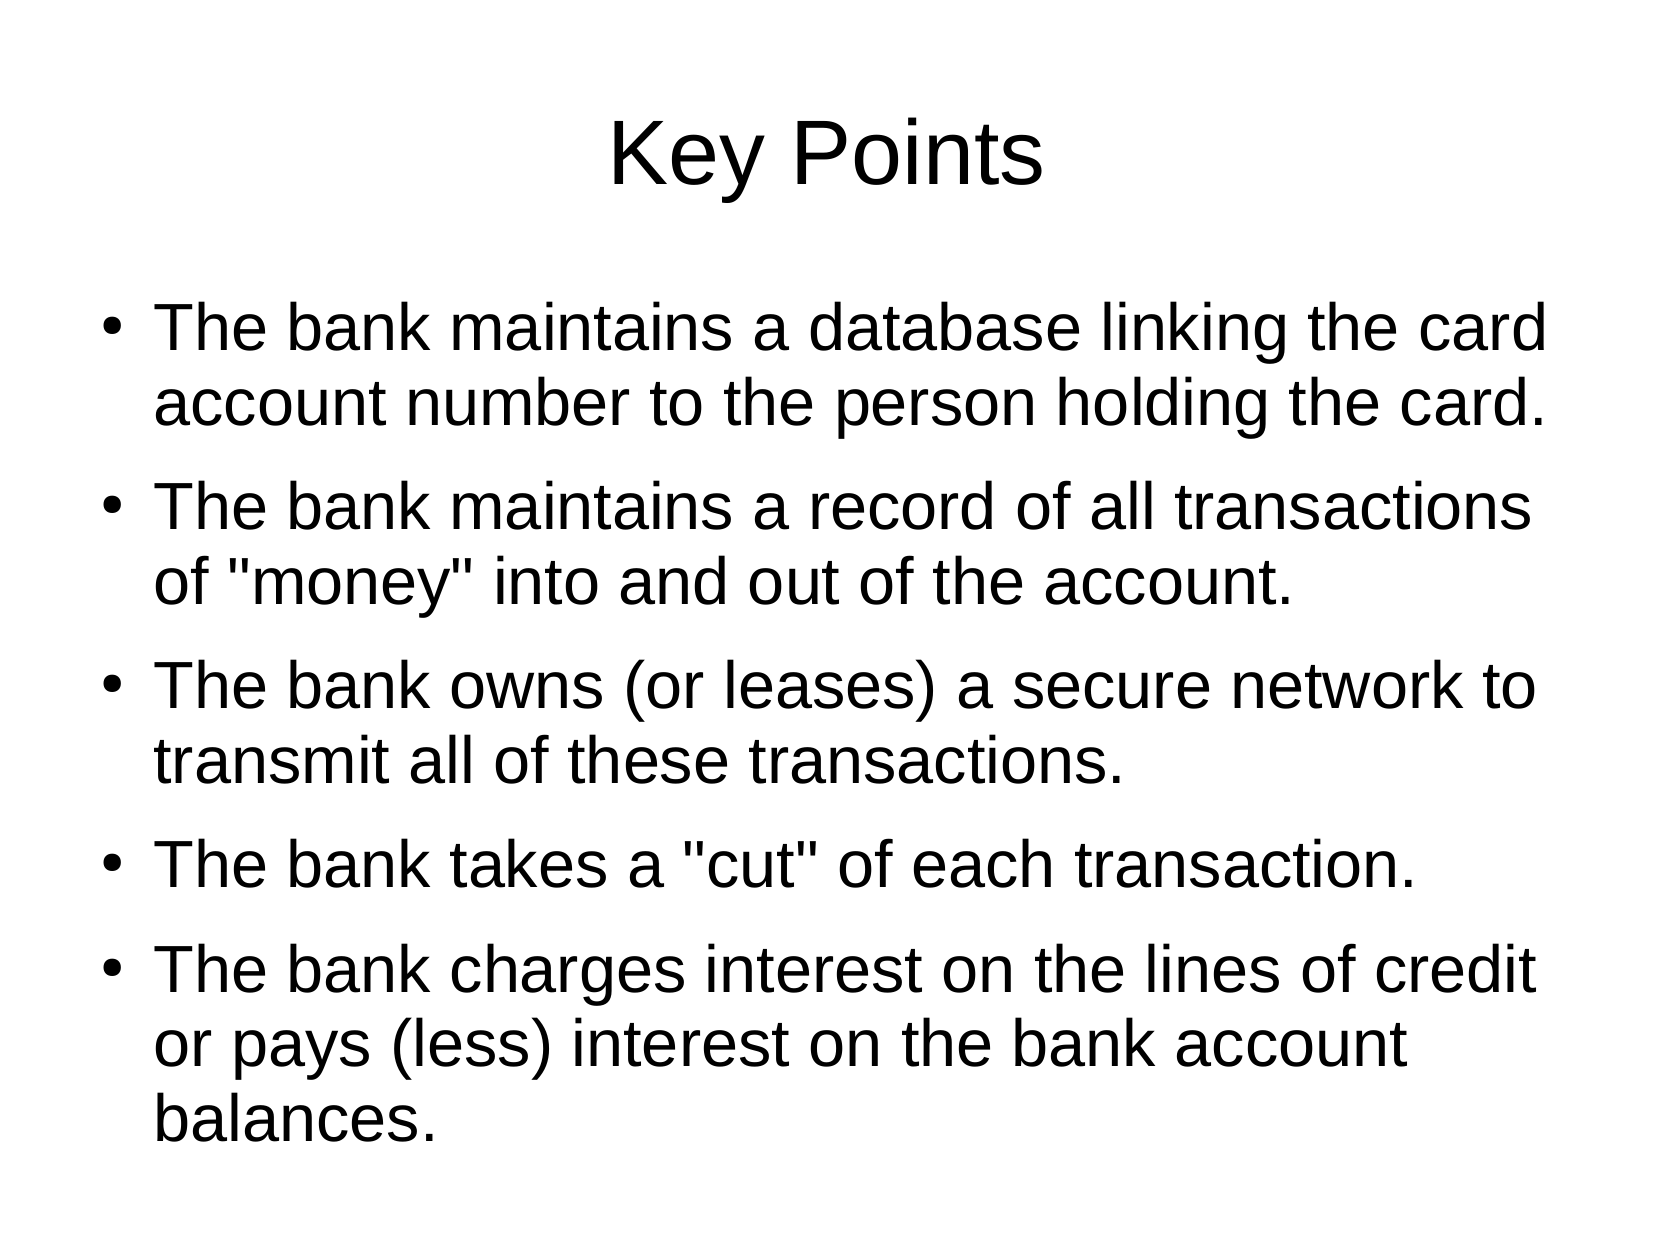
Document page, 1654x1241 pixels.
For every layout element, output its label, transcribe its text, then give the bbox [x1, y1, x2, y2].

title Key Points [82, 49, 1571, 257]
list The bank maintains a database linking the card account number to the person holding the card. The bank maintains a record of all transactions of "money" into and out of the account. The bank owns (or leases) a secure network to transmit all of these transactions. The bank takes a "cut" of each transaction. The bank charges interest on the lines of credit or pays (less) interest on the bank account balances. [82, 290, 1571, 1157]
